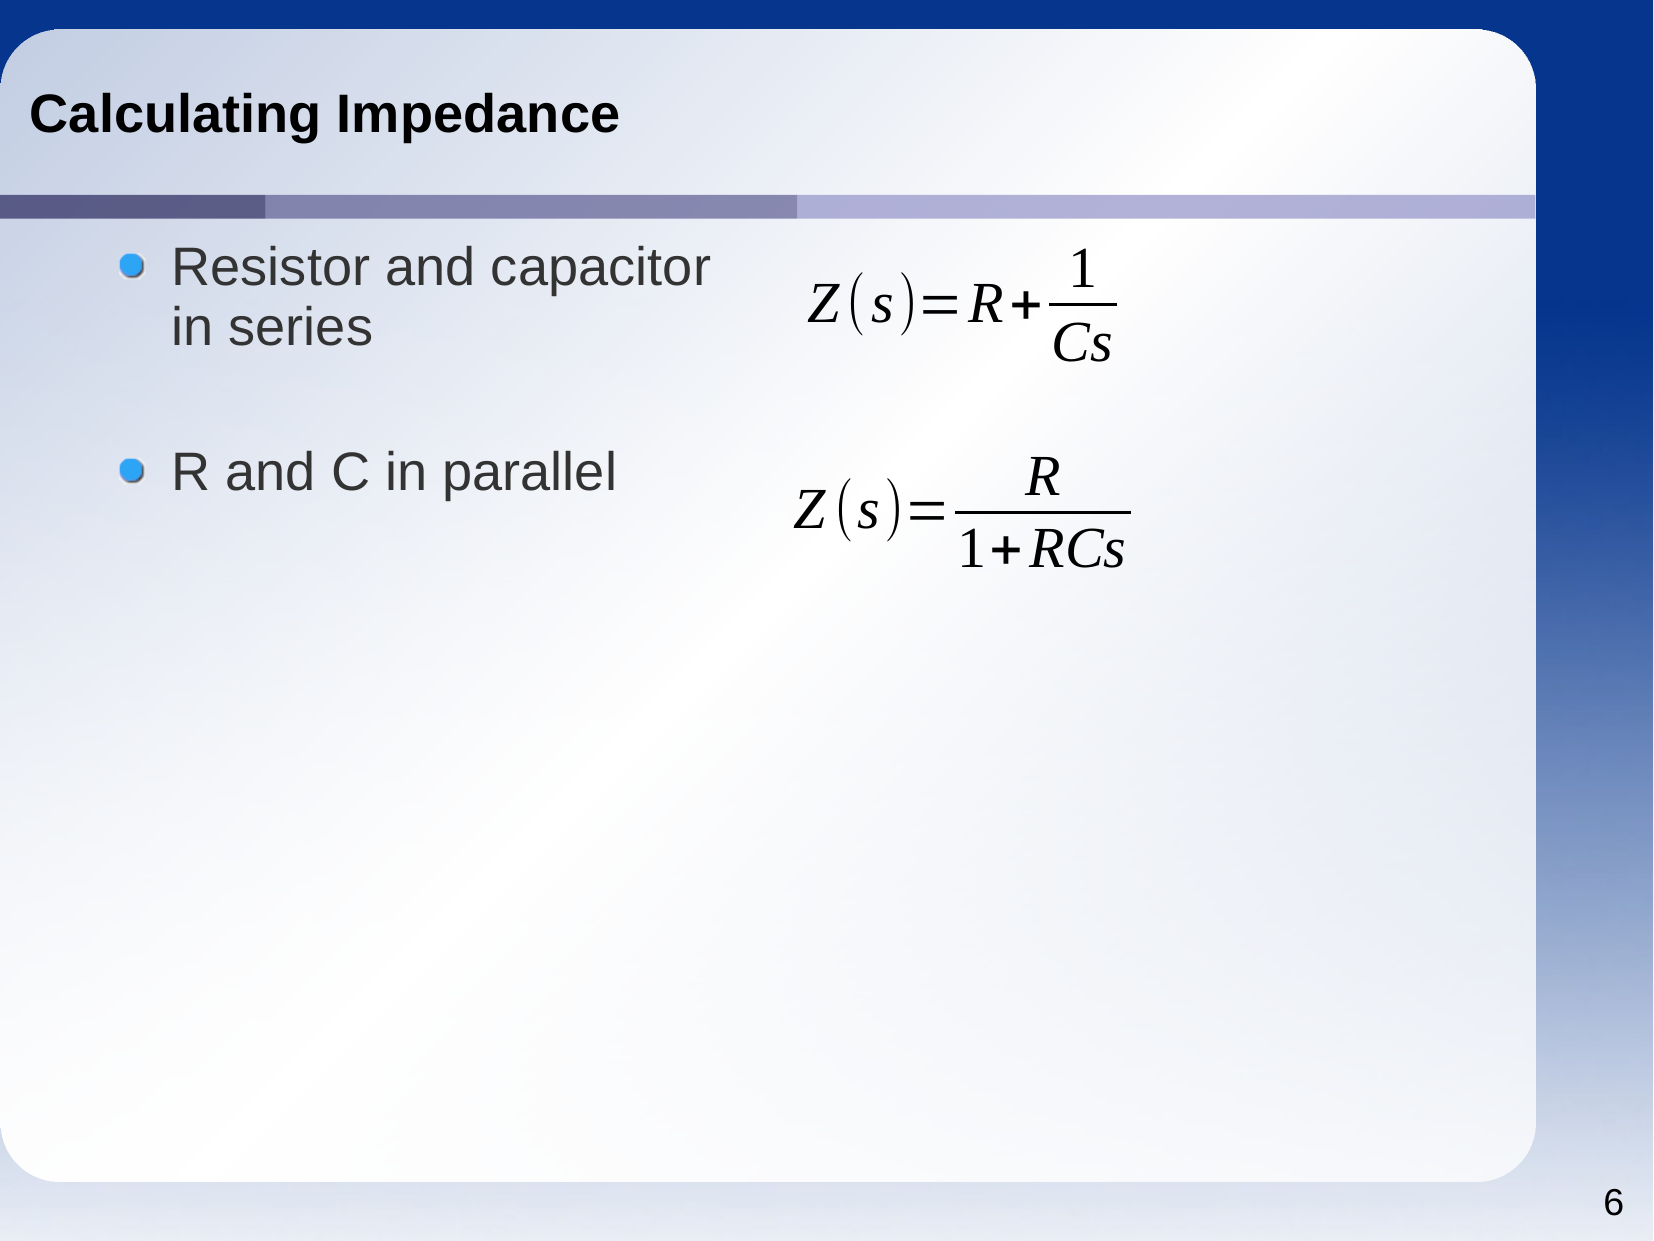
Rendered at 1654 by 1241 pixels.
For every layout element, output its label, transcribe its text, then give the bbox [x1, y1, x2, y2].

chart [786, 236, 1140, 581]
title Calculating Impedance [29, 49, 1506, 178]
picture [0, 0, 1654, 1241]
list Resistor and capacitor in series R and C in parallel [29, 236, 750, 1152]
